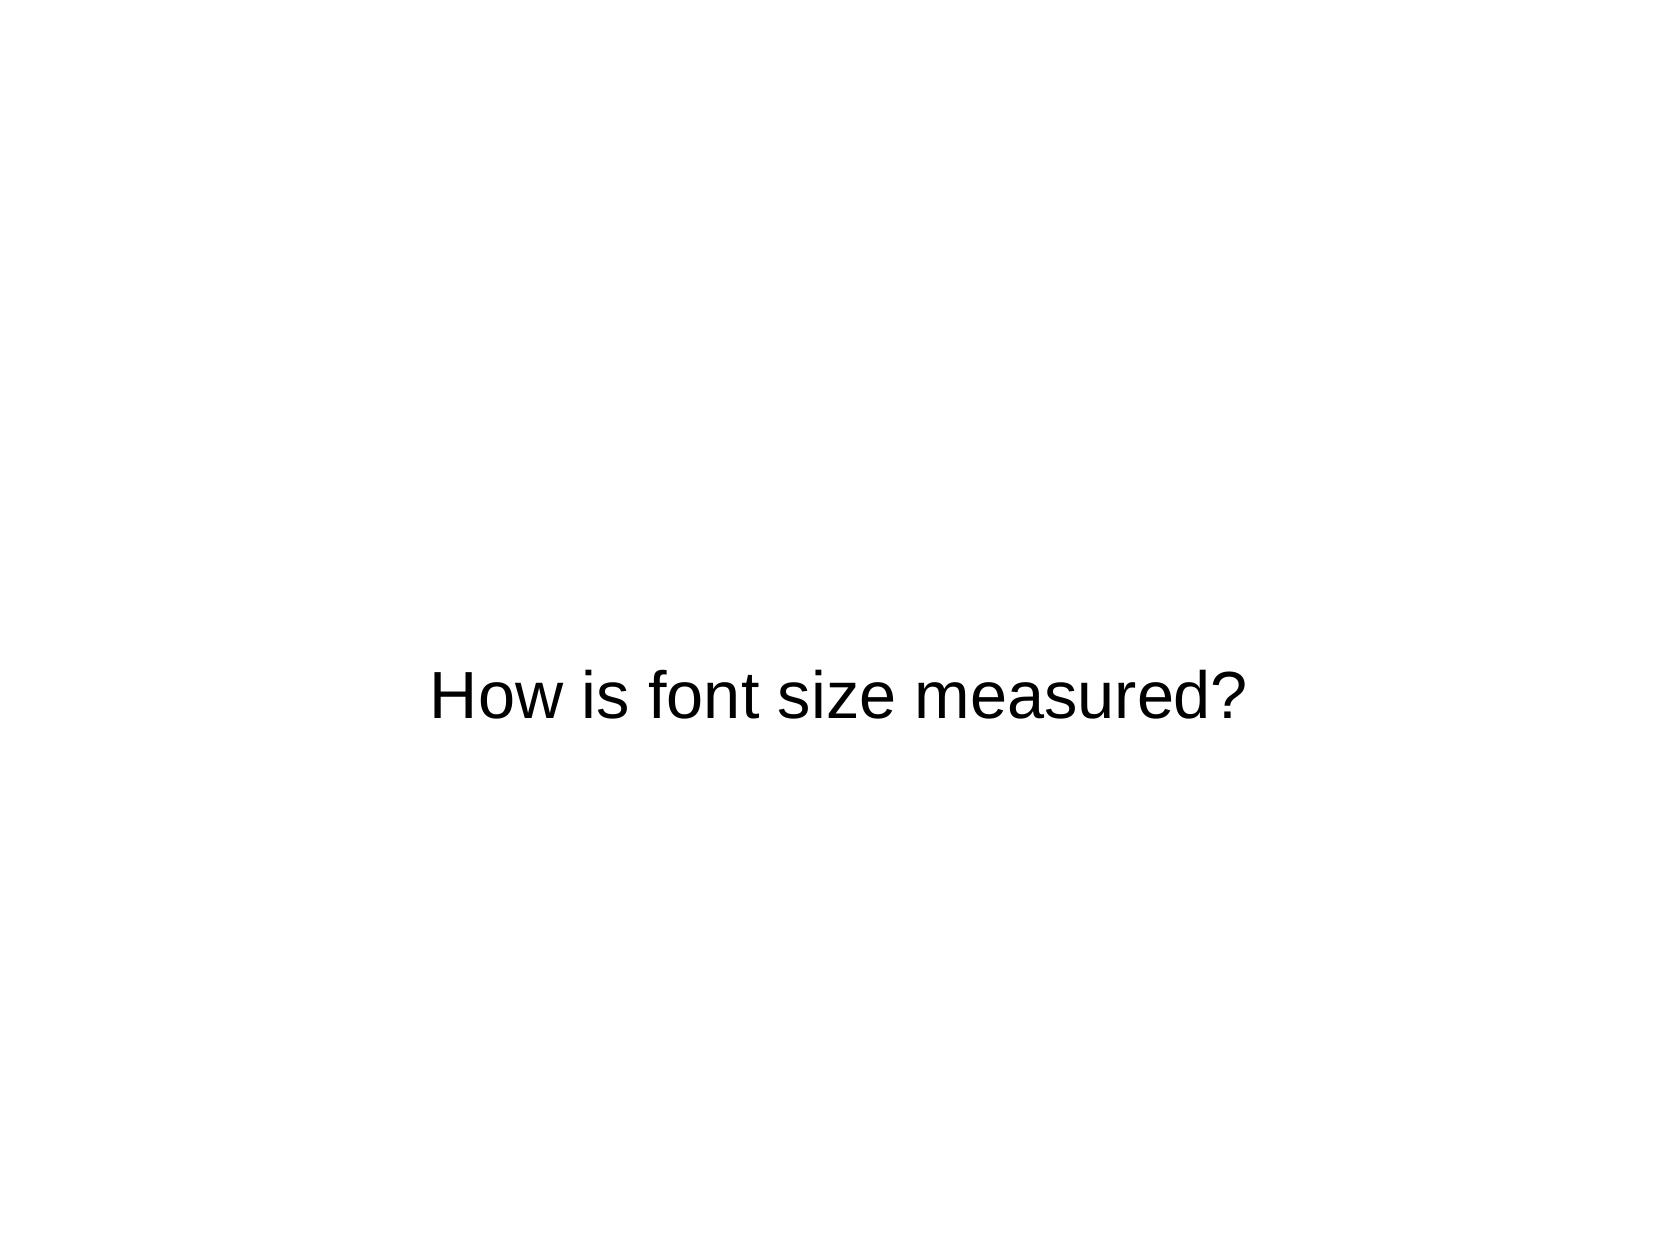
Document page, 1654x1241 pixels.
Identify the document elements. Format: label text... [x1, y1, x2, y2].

subtitle How is font size measured? [25, 233, 1654, 1158]
